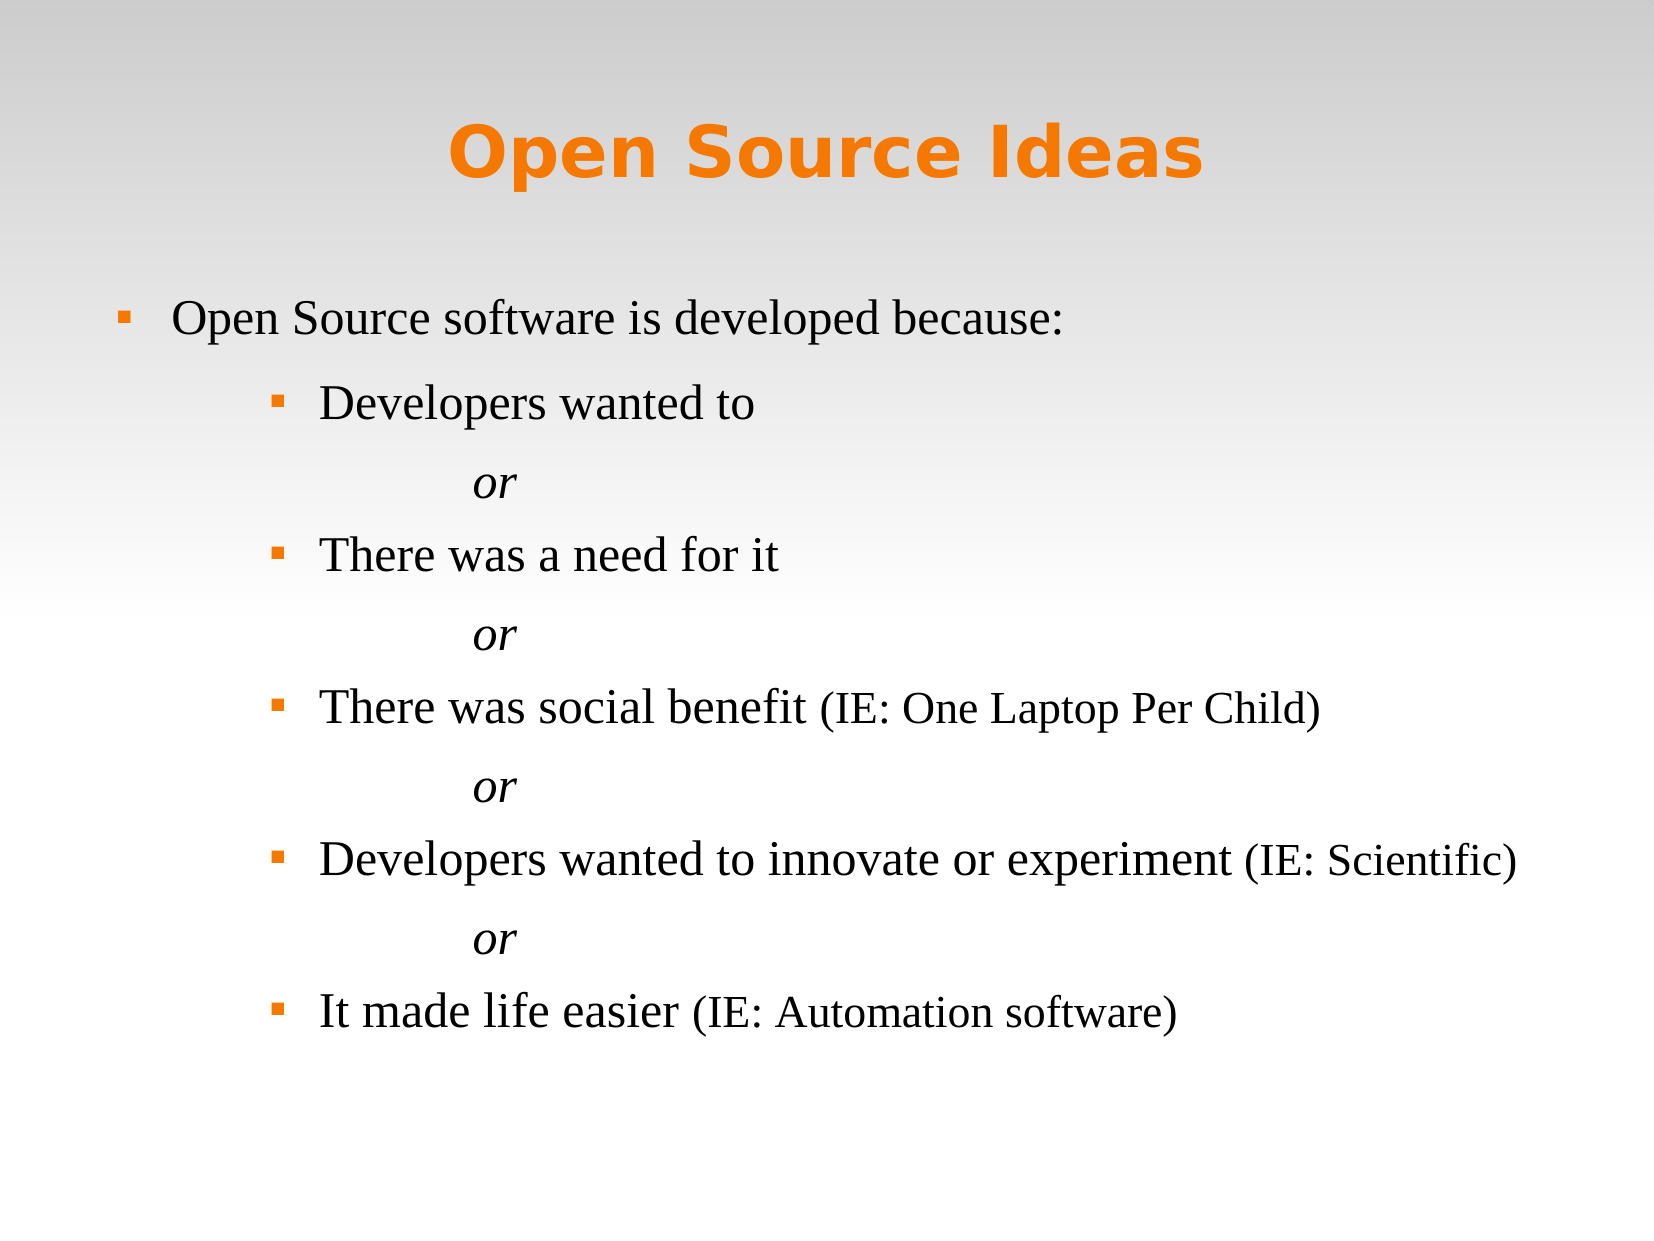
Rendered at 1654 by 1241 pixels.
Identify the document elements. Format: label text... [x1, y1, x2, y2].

title Open Source Ideas [82, 49, 1571, 257]
list Open Source software is developed because: Developers wanted to or There was a need for it or There was social benefit (IE: One Laptop Per Child) or Developers wanted to innovate or experiment (IE: Scientific) or It made life easier (IE: Automation software) [82, 290, 1571, 1109]
